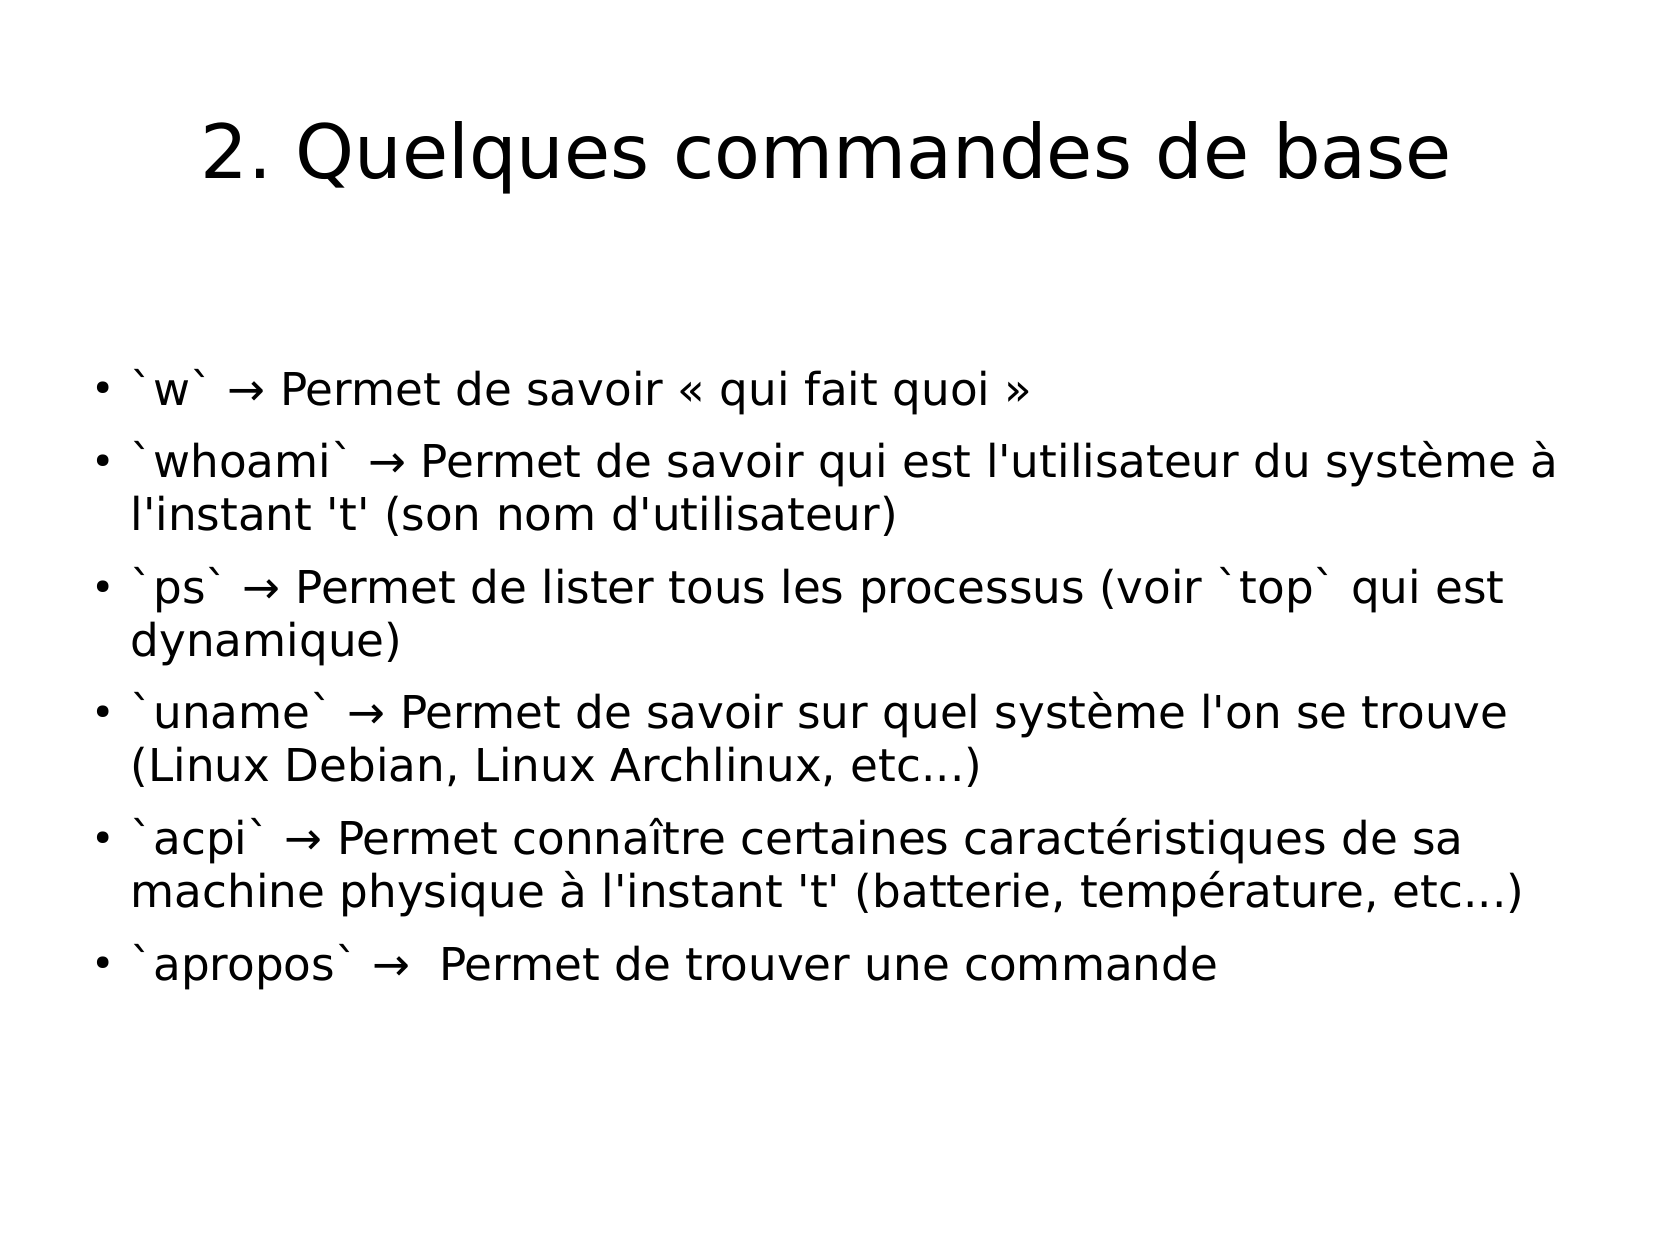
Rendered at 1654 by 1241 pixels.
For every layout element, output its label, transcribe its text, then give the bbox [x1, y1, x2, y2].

title 2. Quelques commandes de base [82, 49, 1571, 257]
list `w` → Permet de savoir « qui fait quoi » `whoami` → Permet de savoir qui est l'utilisateur du système à l'instant 't' (son nom d'utilisateur) `ps` → Permet de lister tous les processus (voir `top` qui est dynamique) `uname` → Permet de savoir sur quel système l'on se trouve (Linux Debian, Linux Archlinux, etc...) `acpi` → Permet connaître certaines caractéristiques de sa machine physique à l'instant 't' (batterie, température, etc...) `apropos` → Permet de trouver une commande [82, 290, 1571, 1010]
